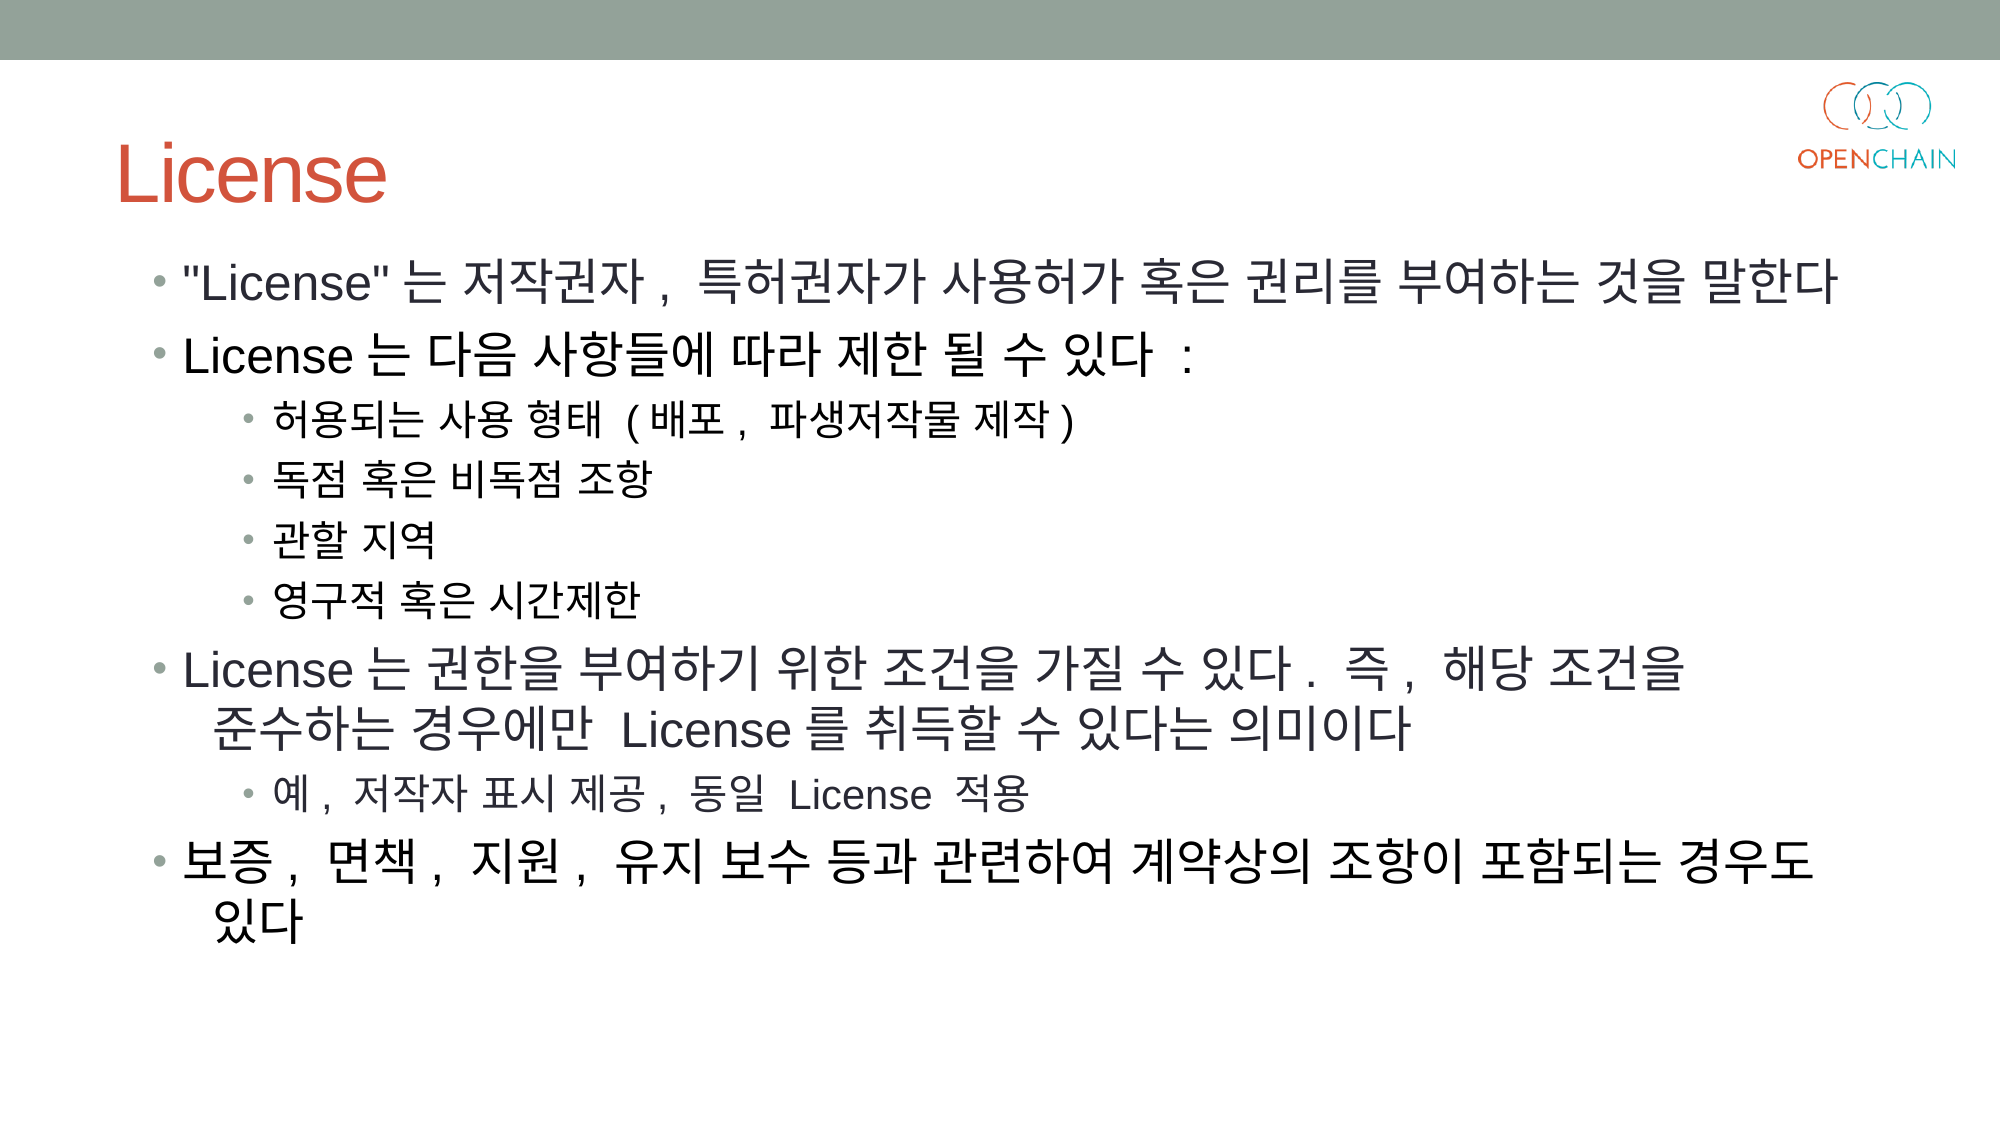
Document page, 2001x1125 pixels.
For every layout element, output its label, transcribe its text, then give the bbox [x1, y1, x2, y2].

list "License"는 저작권자, 특허권자가 사용허가 혹은 권리를 부여하는 것을 말한다 License는 다음 사항들에 따라 제한 될 수 있다 : 허용되는 사용 형태 (배포, 파생저작물 제작) 독점 혹은 비독점 조항 관할 지역 영구적 혹은 시간제한 License는 권한을 부여하기 위한 조건을 가질 수 있다. 즉, 해당 조건을 준수하는 경우에만 License를 취득할 수 있다는 의미이다 예, 저작자 표시 제공, 동일 License 적용 보증, 면책, 지원, 유지 보수 등과 관련하여 계약상의 조항이 포함되는 경우도 있다 [137, 243, 1863, 1093]
title License [99, 87, 1900, 251]
